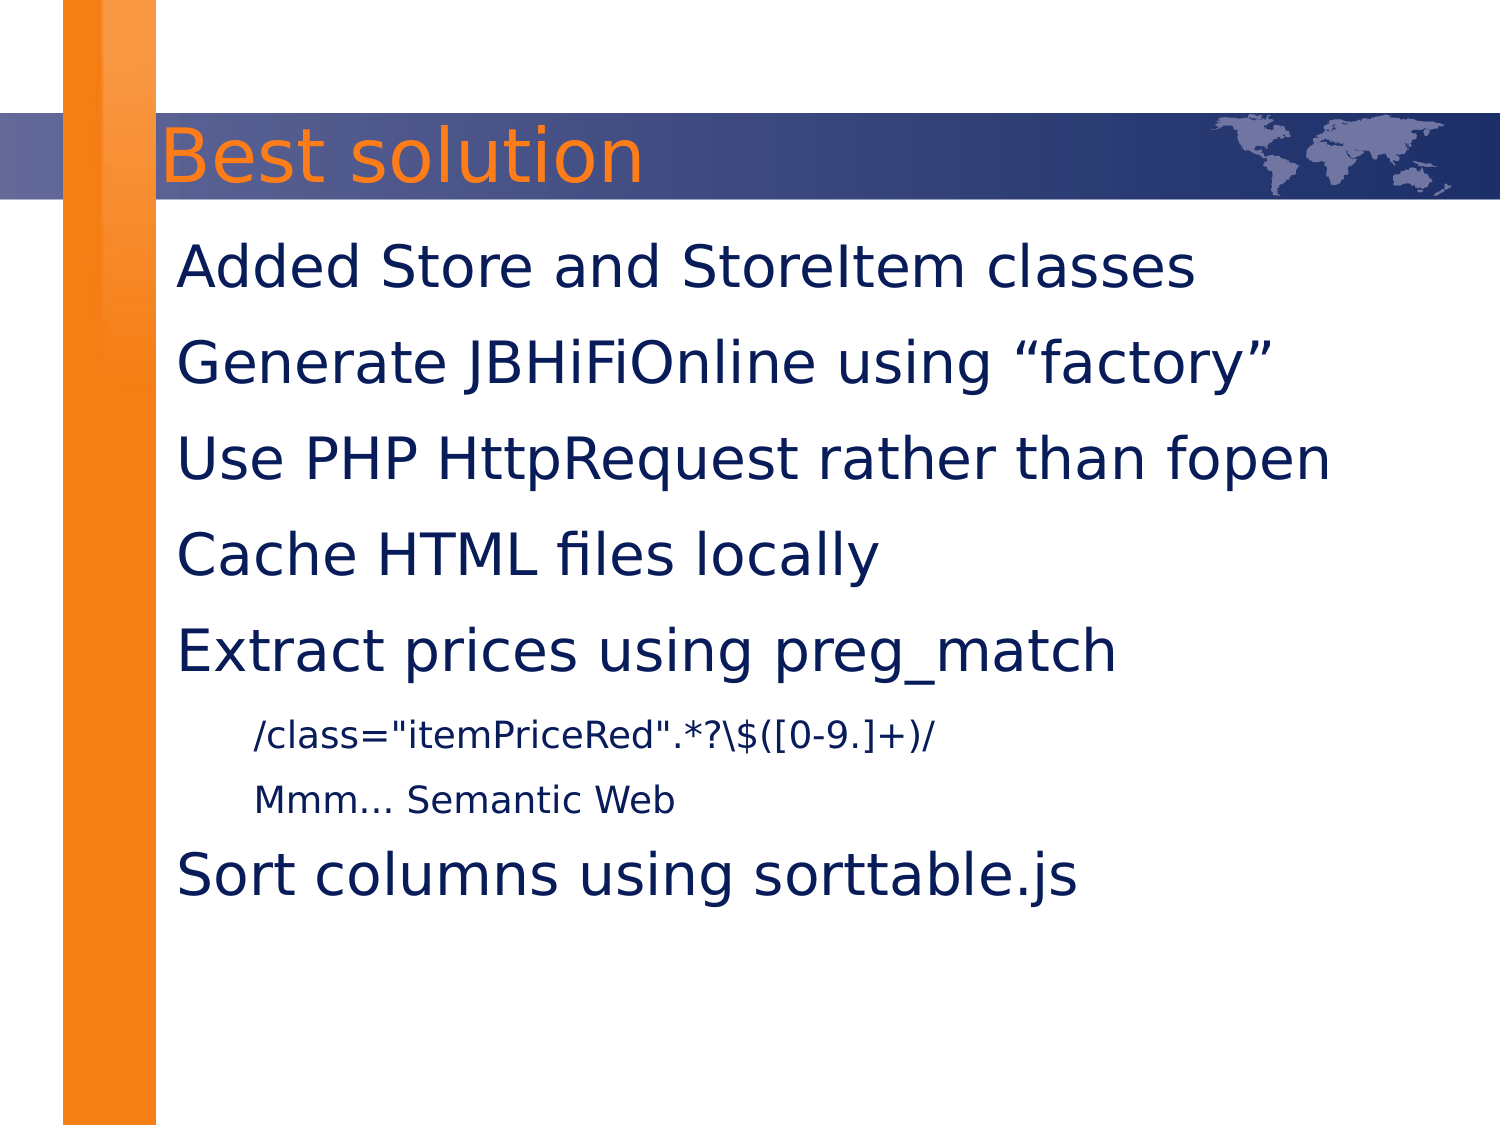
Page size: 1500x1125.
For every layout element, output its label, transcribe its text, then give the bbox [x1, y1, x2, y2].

picture [0, 0, 1500, 1125]
title Best solution [159, 109, 1473, 205]
list Added Store and StoreItem classes Generate JBHiFiOnline using “factory” Use PHP HttpRequest rather than fopen Cache HTML files locally Extract prices using preg_match /class="itemPriceRed".*?\$([0-9.]+)/ Mmm... Semantic Web Sort columns using sorttable.js [159, 234, 1472, 1038]
